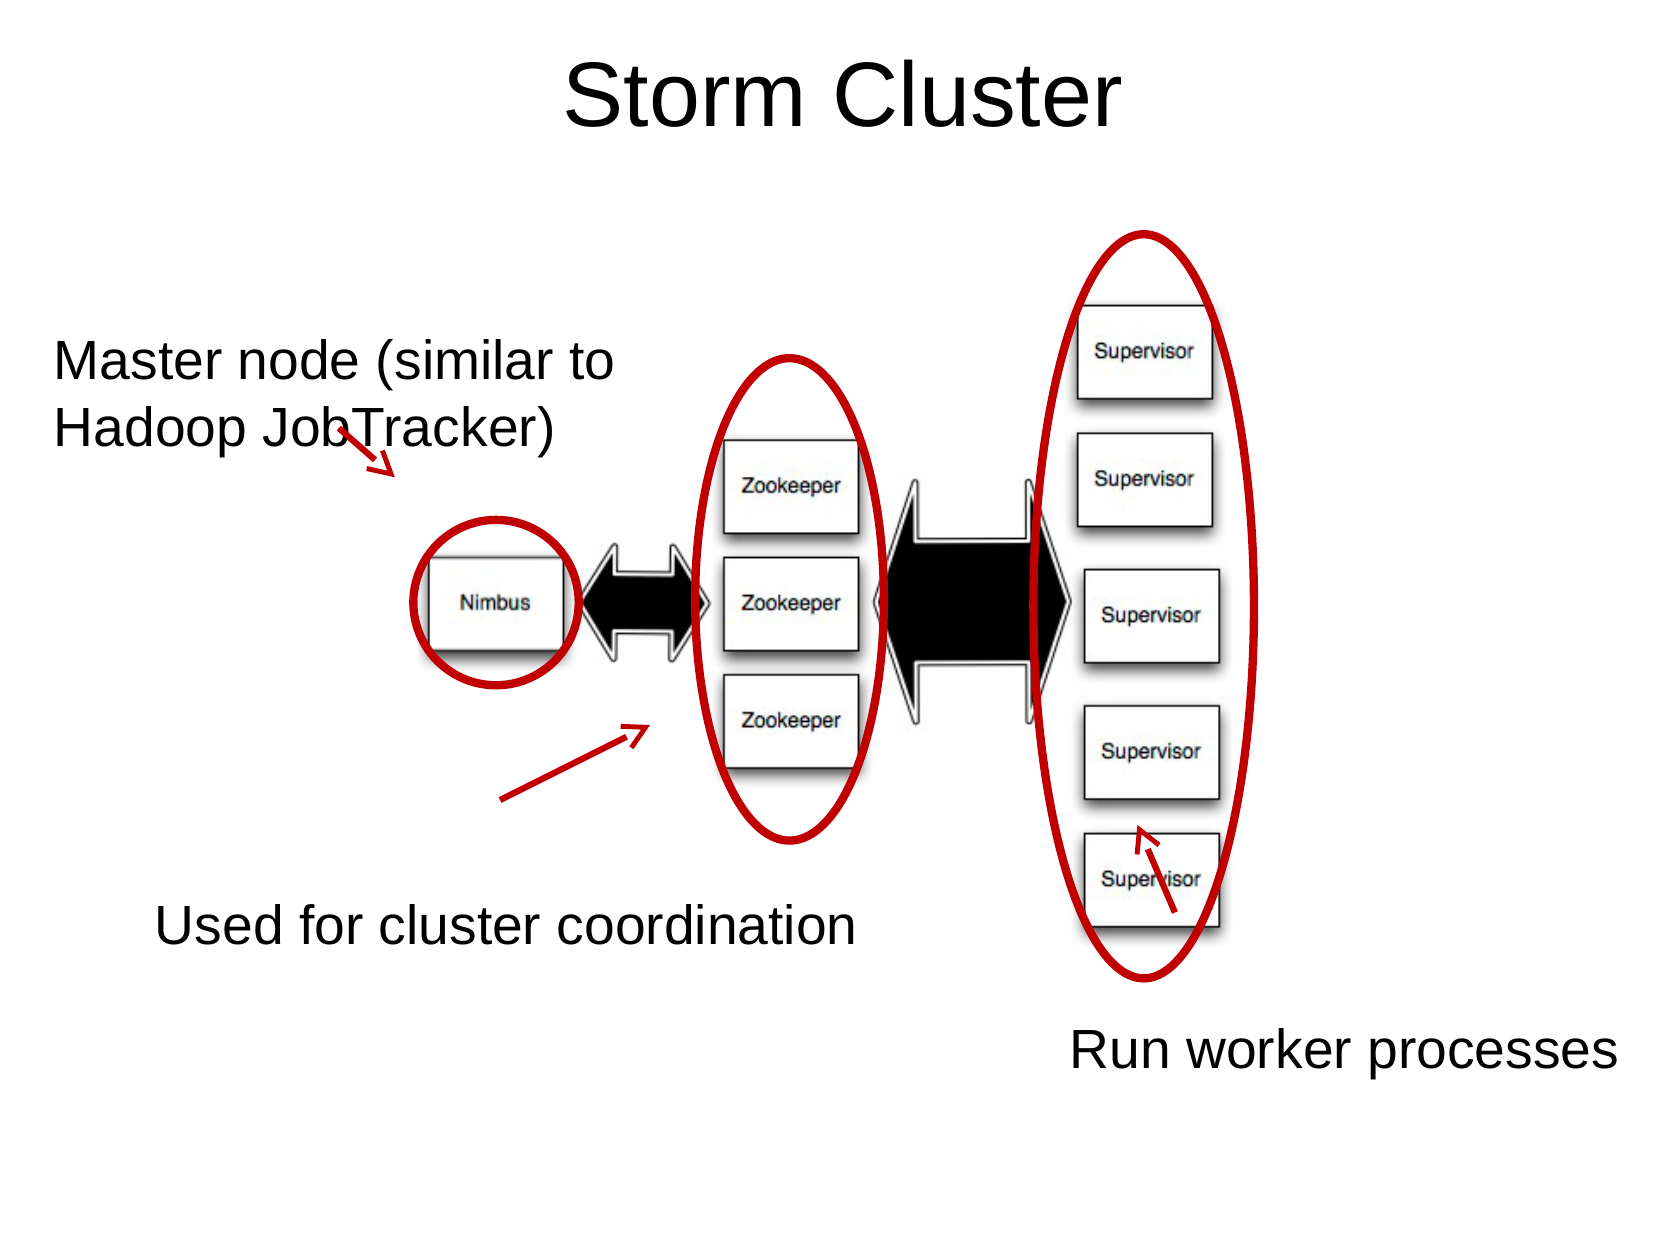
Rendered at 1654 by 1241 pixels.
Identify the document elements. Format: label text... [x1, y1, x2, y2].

text_box Run worker processes [1019, 1005, 1636, 1088]
picture [418, 293, 1093, 947]
text_box Used for cluster coordination [104, 881, 874, 964]
text_box Master node (similar to Hadoop JobTracker) [3, 316, 646, 465]
picture [418, 525, 574, 681]
picture [1209, 293, 1236, 377]
title Storm Cluster [124, 20, 1530, 159]
picture [1194, 835, 1236, 947]
picture [1038, 293, 1236, 947]
